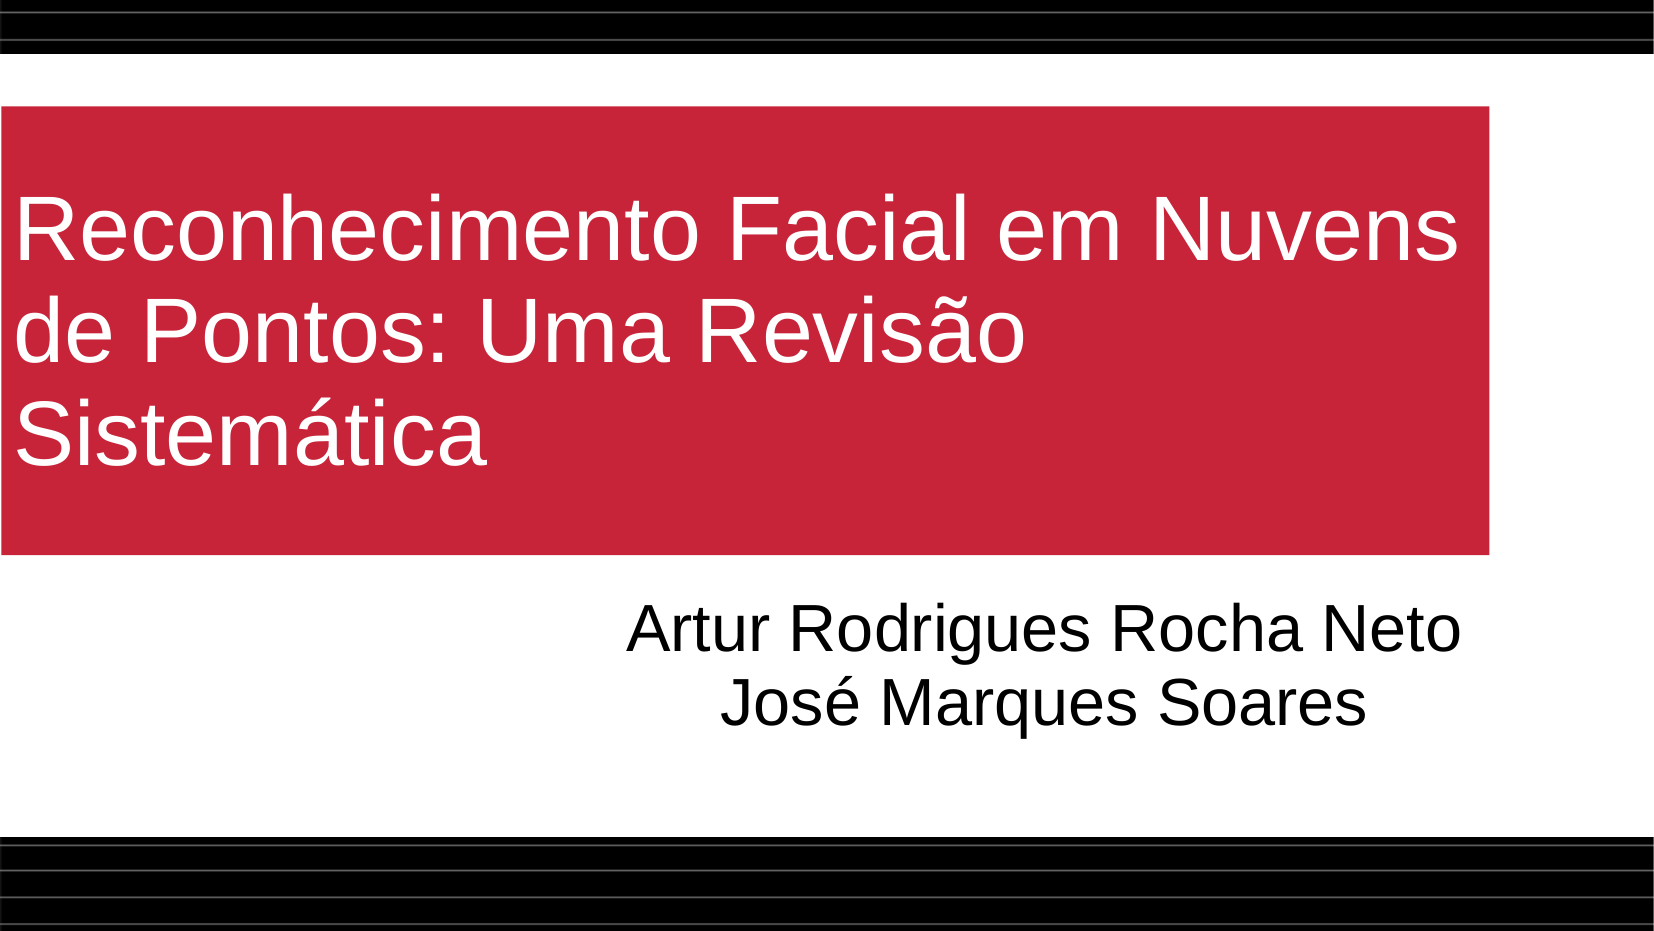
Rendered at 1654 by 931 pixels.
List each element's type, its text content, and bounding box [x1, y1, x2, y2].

subtitle Artur Rodrigues Rocha Neto José Marques Soares [625, 590, 1489, 804]
title Reconhecimento Facial em Nuvens de Pontos: Uma Revisão Sistemática [1, 106, 1490, 556]
picture [0, 837, 1654, 931]
picture [0, 0, 1654, 54]
